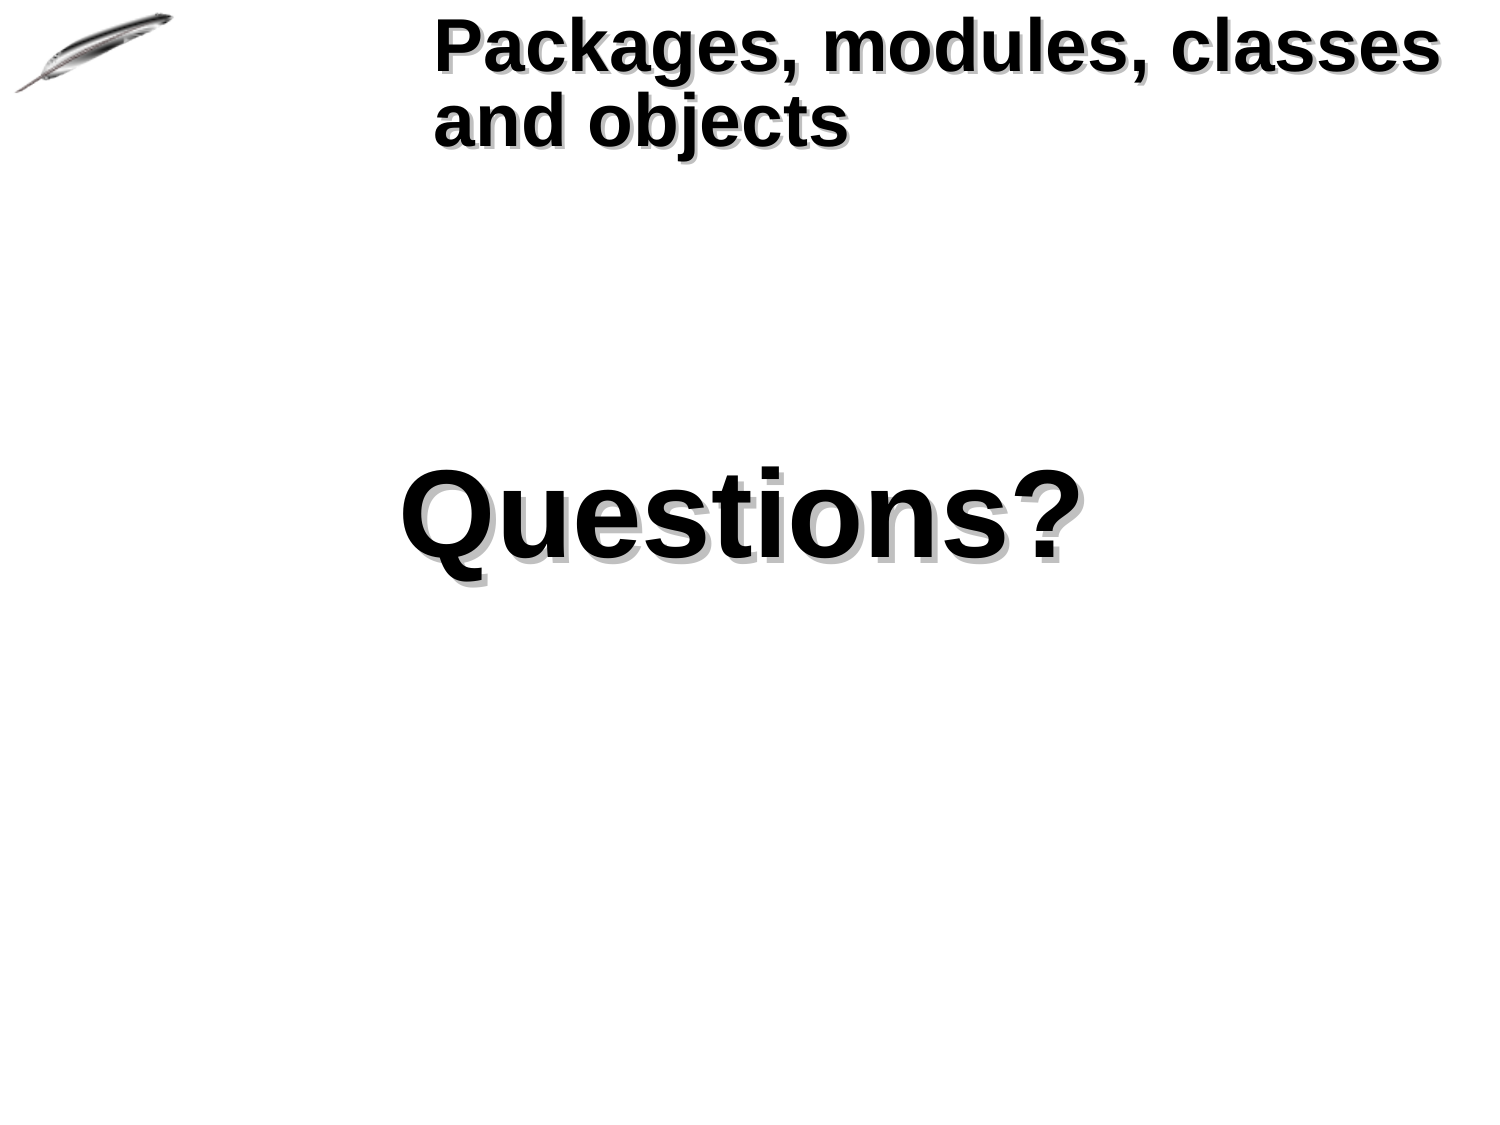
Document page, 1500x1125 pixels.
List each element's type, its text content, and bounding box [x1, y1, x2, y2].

picture [11, 11, 179, 95]
title Packages, modules, classes and objects [419, 0, 1459, 174]
list Questions? [383, 444, 1140, 646]
